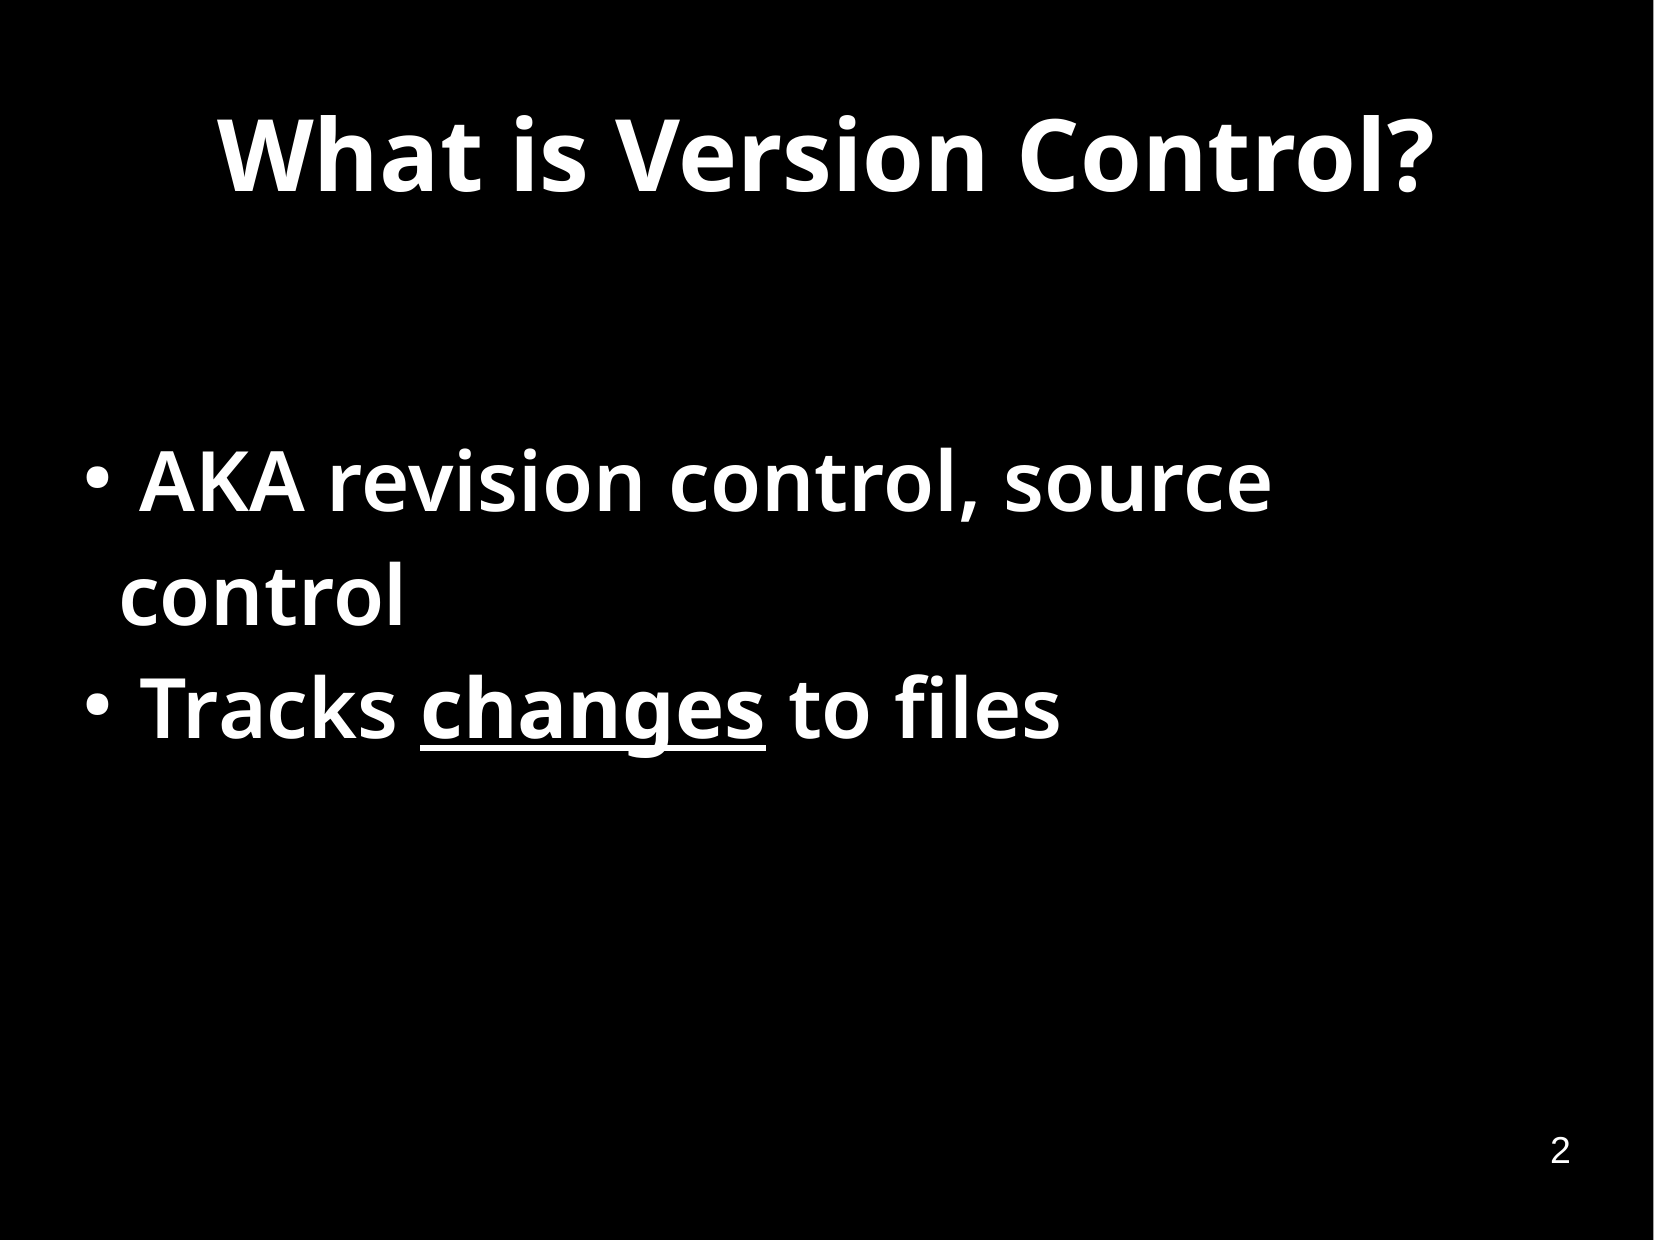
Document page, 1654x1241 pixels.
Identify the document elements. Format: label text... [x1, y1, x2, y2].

subtitle AKA revision control, source control Tracks changes to files [82, 290, 1571, 1010]
text_box 2 [1535, 1122, 1586, 1179]
title What is Version Control? [82, 49, 1571, 257]
